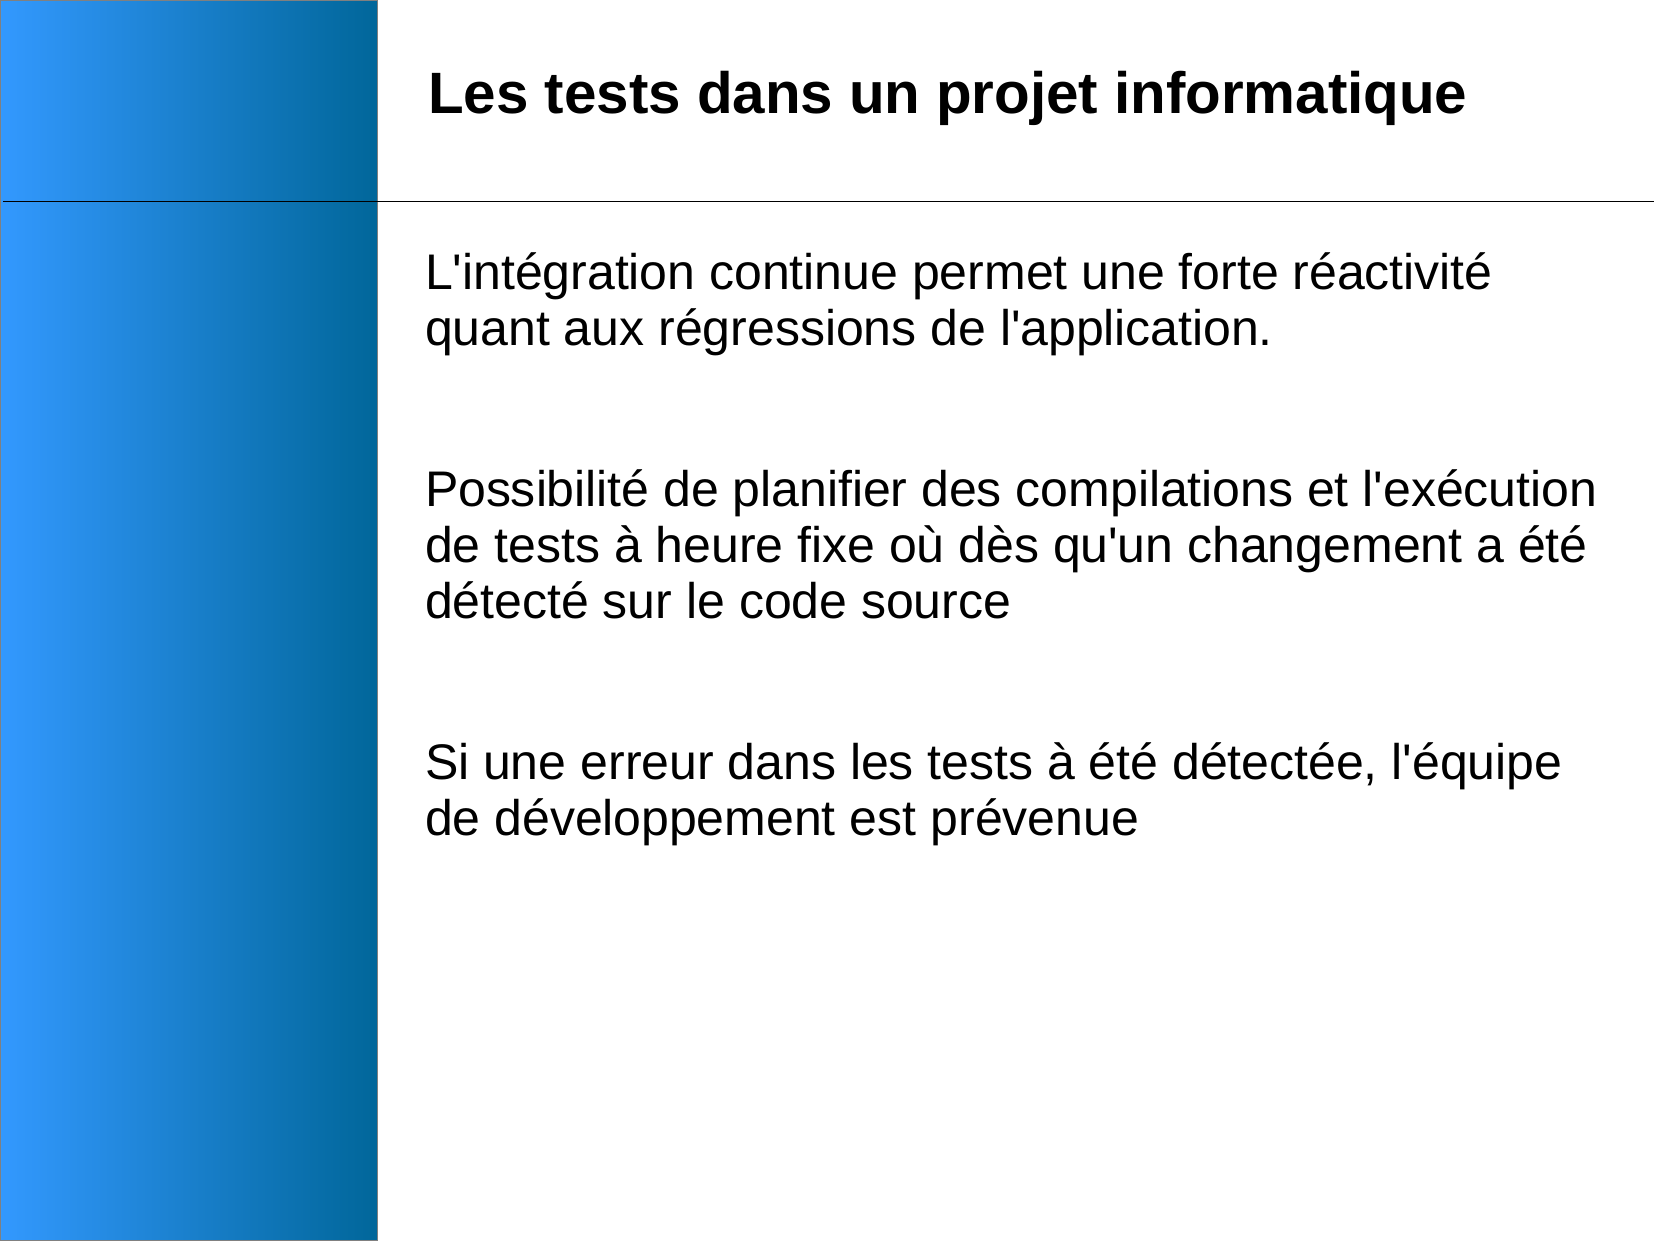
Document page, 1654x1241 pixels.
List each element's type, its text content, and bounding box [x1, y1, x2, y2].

text_box Les tests dans un projet informatique [413, 53, 1501, 201]
list L'intégration continue permet une forte réactivité quant aux régressions de l'application. Possibilité de planifier des compilations et l'exécution de tests à heure fixe où dès qu'un changement a été détecté sur le code source Si une erreur dans les tests à été détectée, l'équipe de développement est prévenue [354, 244, 1607, 1241]
text_box [0, 0, 378, 1241]
